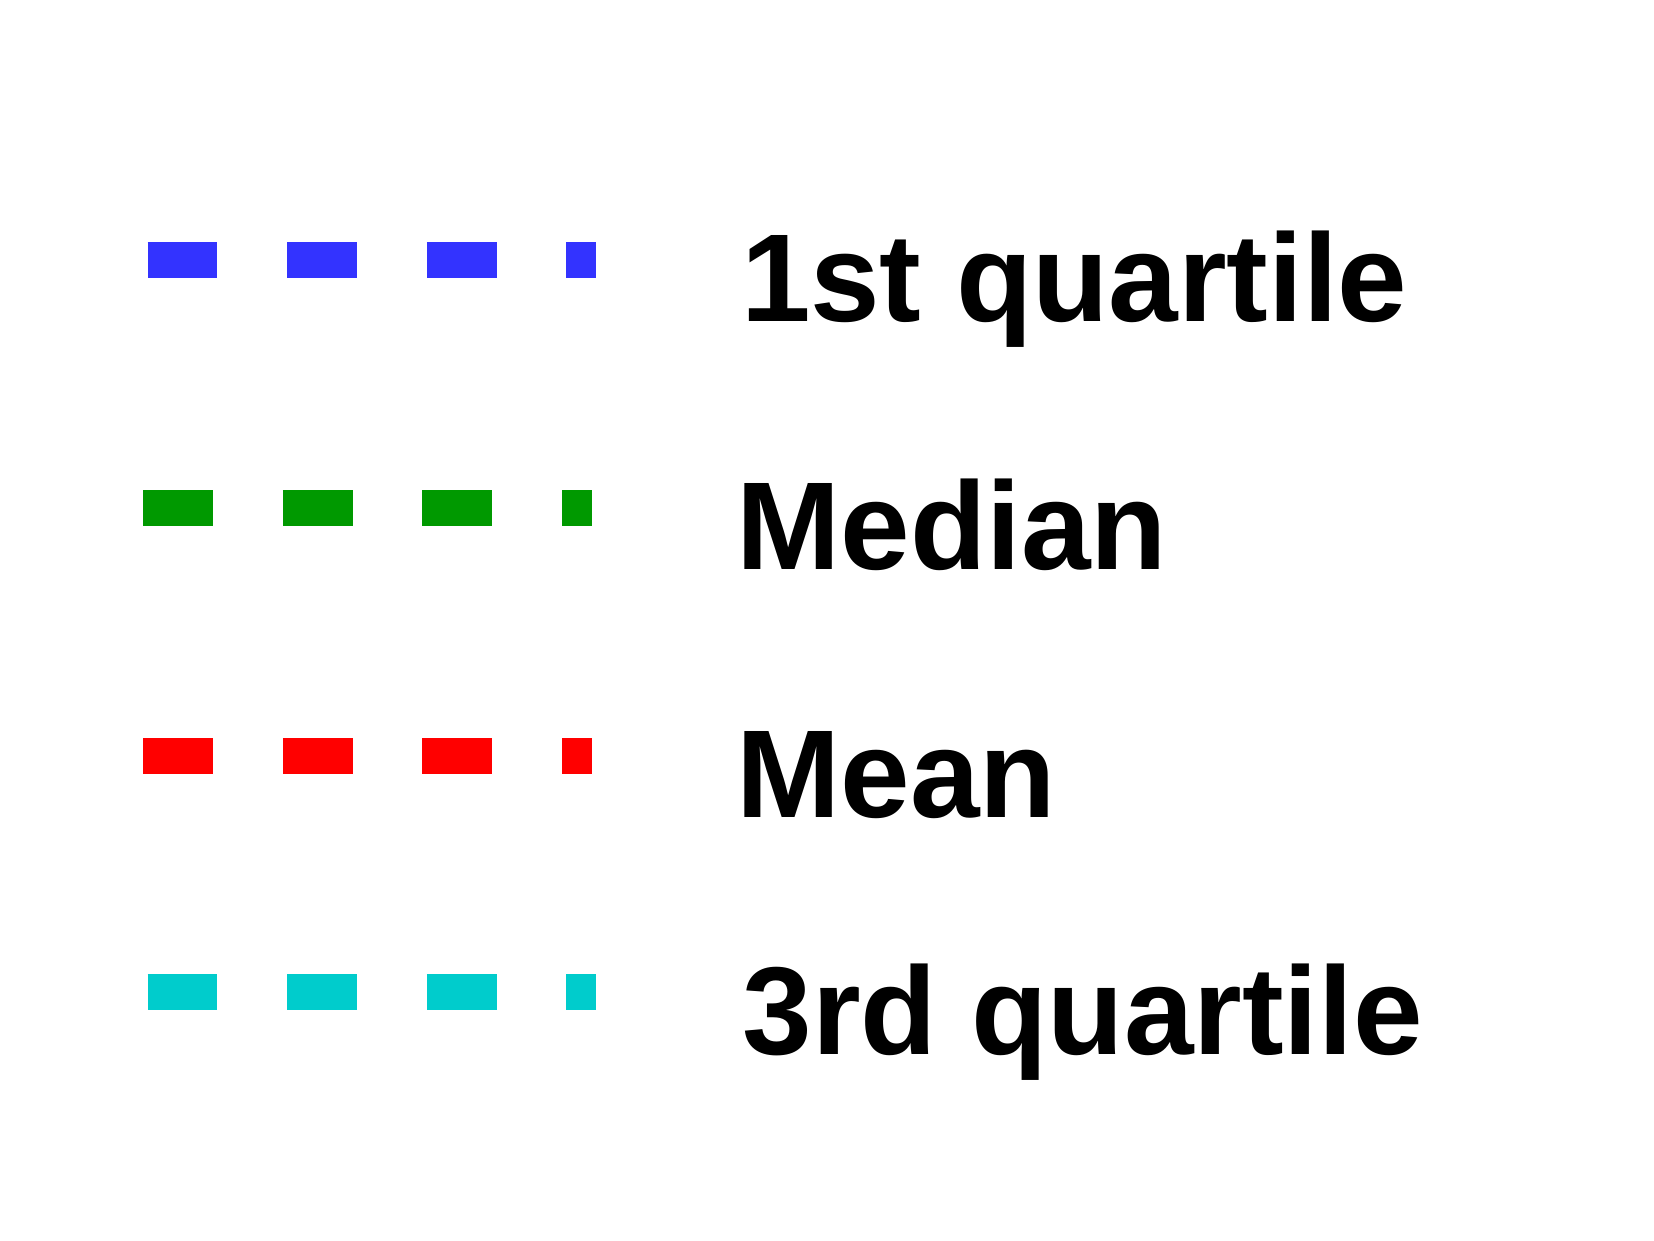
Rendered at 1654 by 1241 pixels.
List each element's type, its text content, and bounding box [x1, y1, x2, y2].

text_box Median [721, 448, 1502, 604]
text_box 3rd quartile [728, 933, 1477, 1089]
text_box Mean [721, 696, 1502, 852]
text_box 1st quartile [726, 200, 1506, 356]
